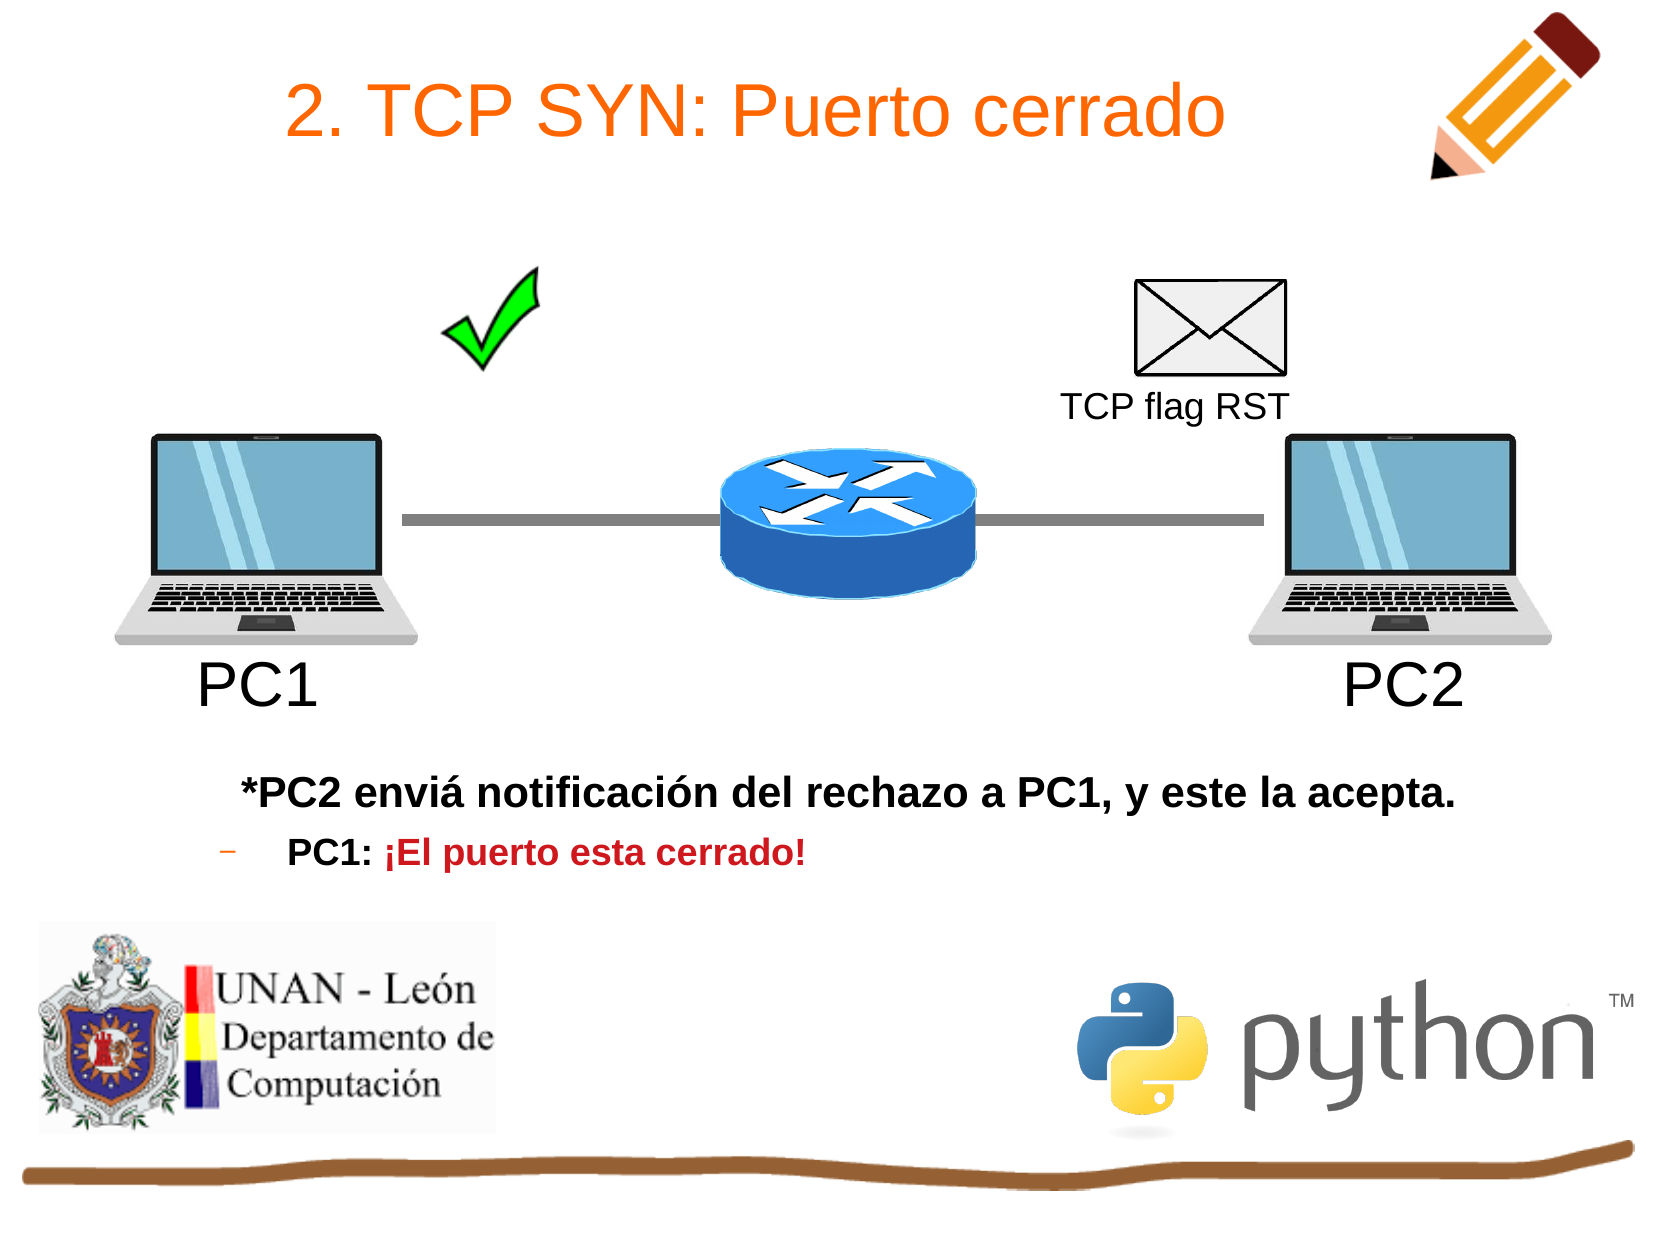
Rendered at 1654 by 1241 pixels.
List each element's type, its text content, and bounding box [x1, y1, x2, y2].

picture [1430, 12, 1601, 181]
picture [22, 970, 1647, 1191]
picture [431, 259, 550, 378]
picture [720, 448, 978, 601]
list *PC2 enviá notificación del rechazo a PC1, y este la acepta. PC1: ¡El puerto esta cerrado! [194, 767, 1501, 922]
picture [38, 921, 497, 1134]
title 2. TCP SYN: Puerto cerrado [82, 49, 1430, 172]
picture [106, 425, 422, 650]
text_box TCP flag RST [1045, 377, 1348, 435]
list PC1 [129, 649, 355, 721]
picture [1240, 425, 1556, 650]
list PC2 [1275, 649, 1501, 721]
picture [1133, 279, 1288, 377]
